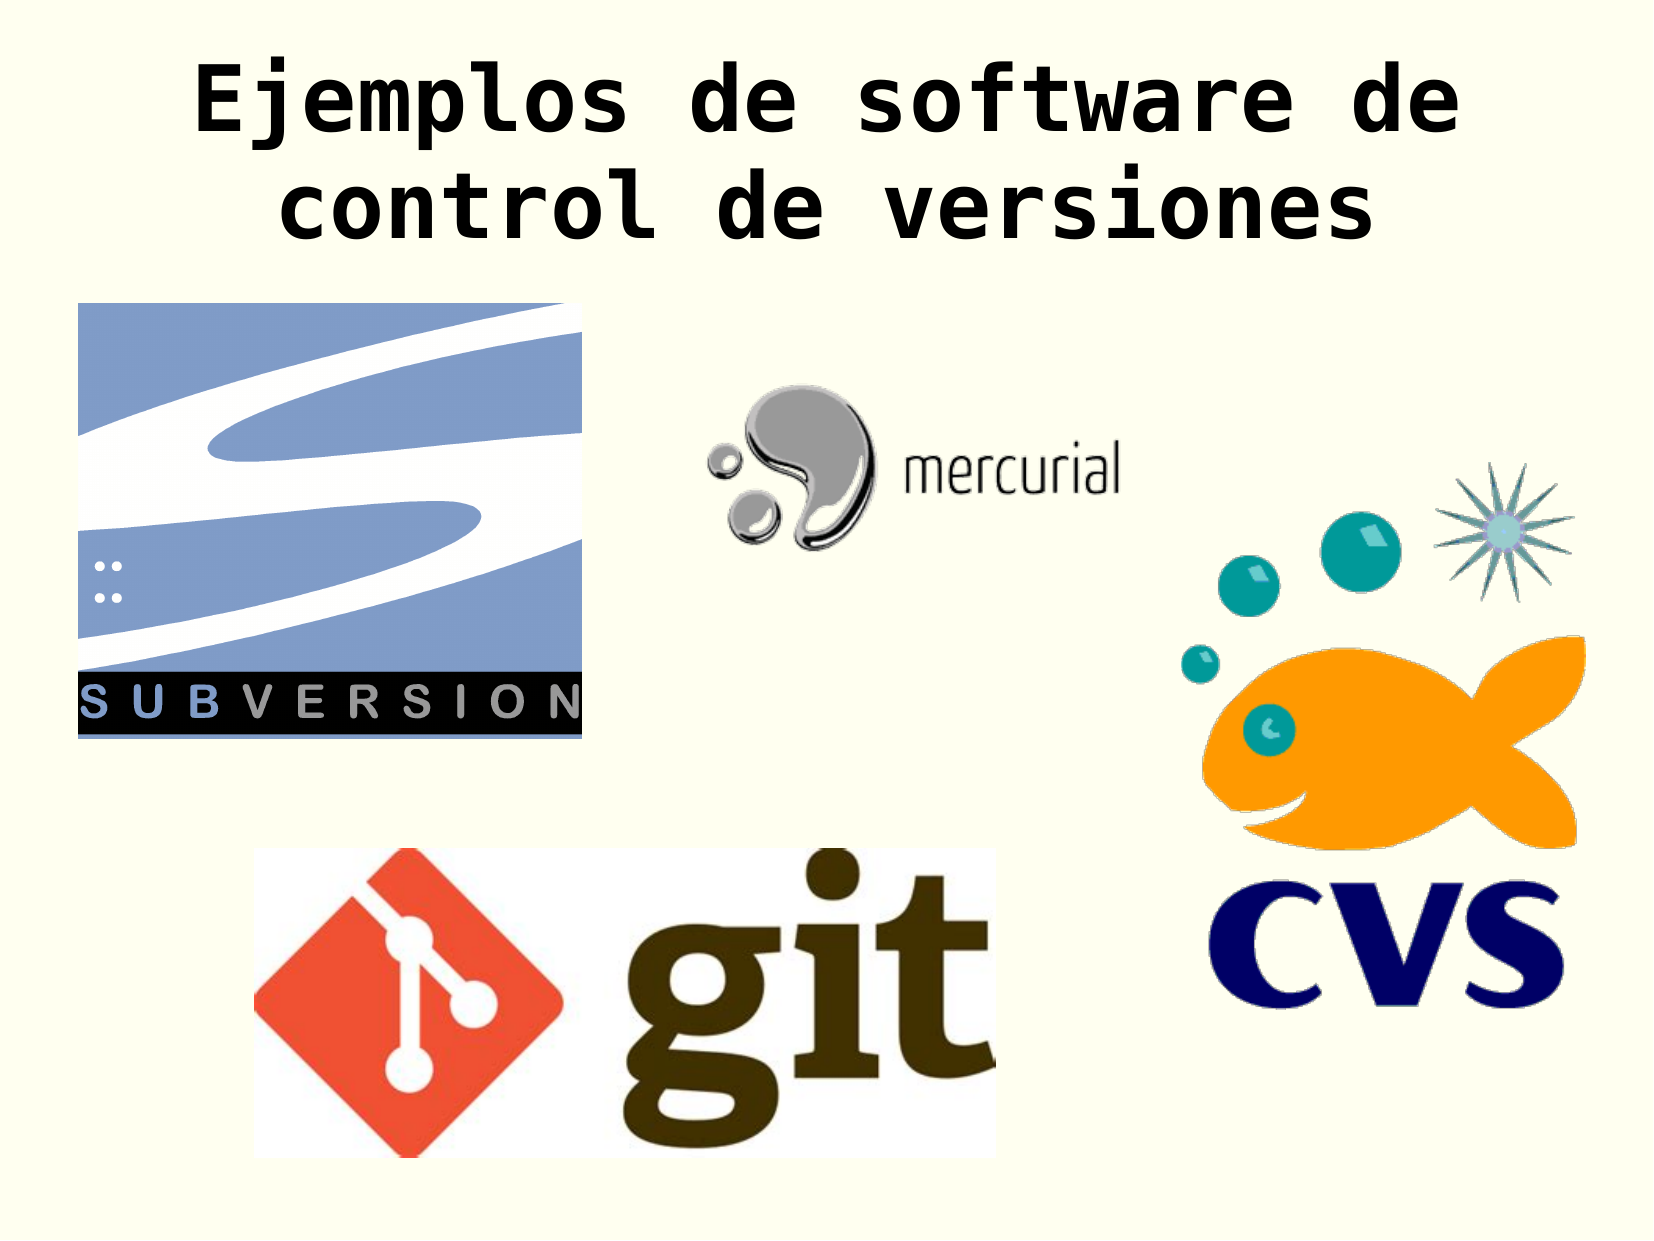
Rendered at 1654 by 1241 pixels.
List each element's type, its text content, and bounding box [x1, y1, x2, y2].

picture [1181, 462, 1586, 1010]
picture [678, 312, 1147, 625]
picture [254, 848, 996, 1158]
picture [78, 303, 582, 739]
title Ejemplos de software de control de versiones [82, 45, 1571, 261]
